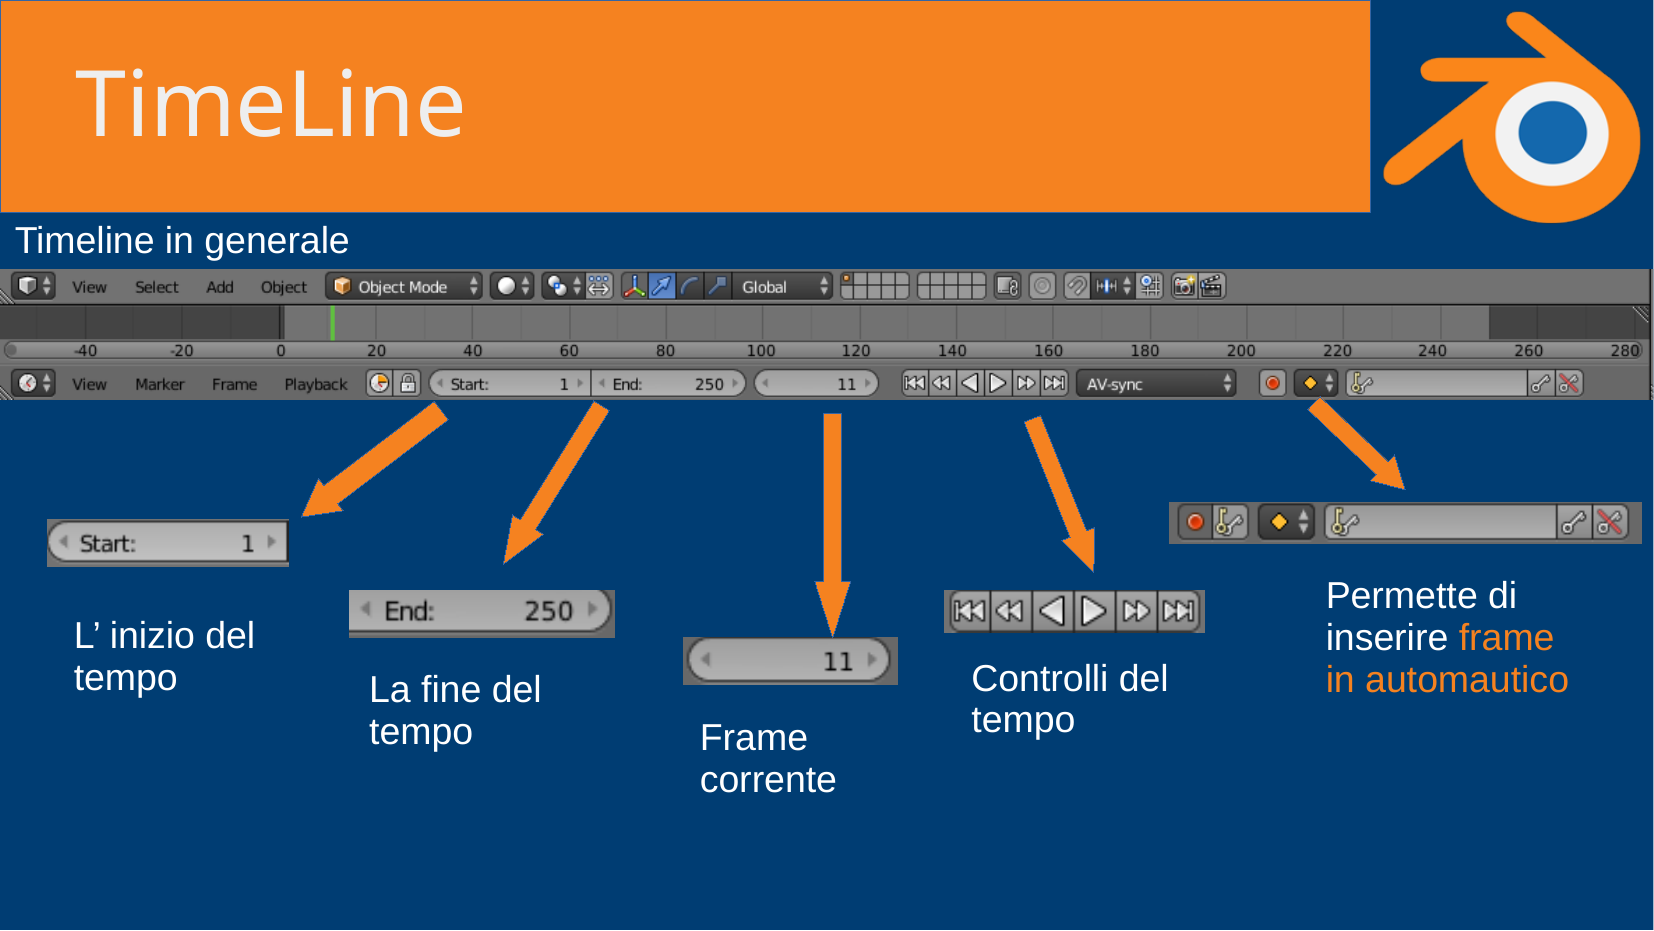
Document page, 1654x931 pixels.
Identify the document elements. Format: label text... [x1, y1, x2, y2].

text_box L’ inizio del tempo [59, 607, 284, 709]
picture [1370, 0, 1654, 260]
title TimeLine [0, 23, 1016, 179]
picture [1169, 502, 1642, 544]
text_box Permette di inserire frame in automautico [1311, 566, 1595, 709]
picture [683, 637, 898, 686]
text_box Frame corrente [685, 708, 910, 808]
text_box Timeline in generale [0, 212, 378, 270]
picture [47, 519, 289, 567]
text_box La fine del tempo [354, 661, 603, 761]
picture [349, 590, 615, 638]
text_box [0, 0, 1370, 213]
text_box Controlli del tempo [956, 649, 1193, 749]
text_box [1307, 396, 1406, 490]
text_box [814, 413, 851, 638]
picture [0, 269, 1654, 400]
text_box [503, 400, 610, 565]
text_box [1024, 415, 1095, 573]
picture [944, 590, 1205, 633]
text_box [301, 401, 449, 518]
